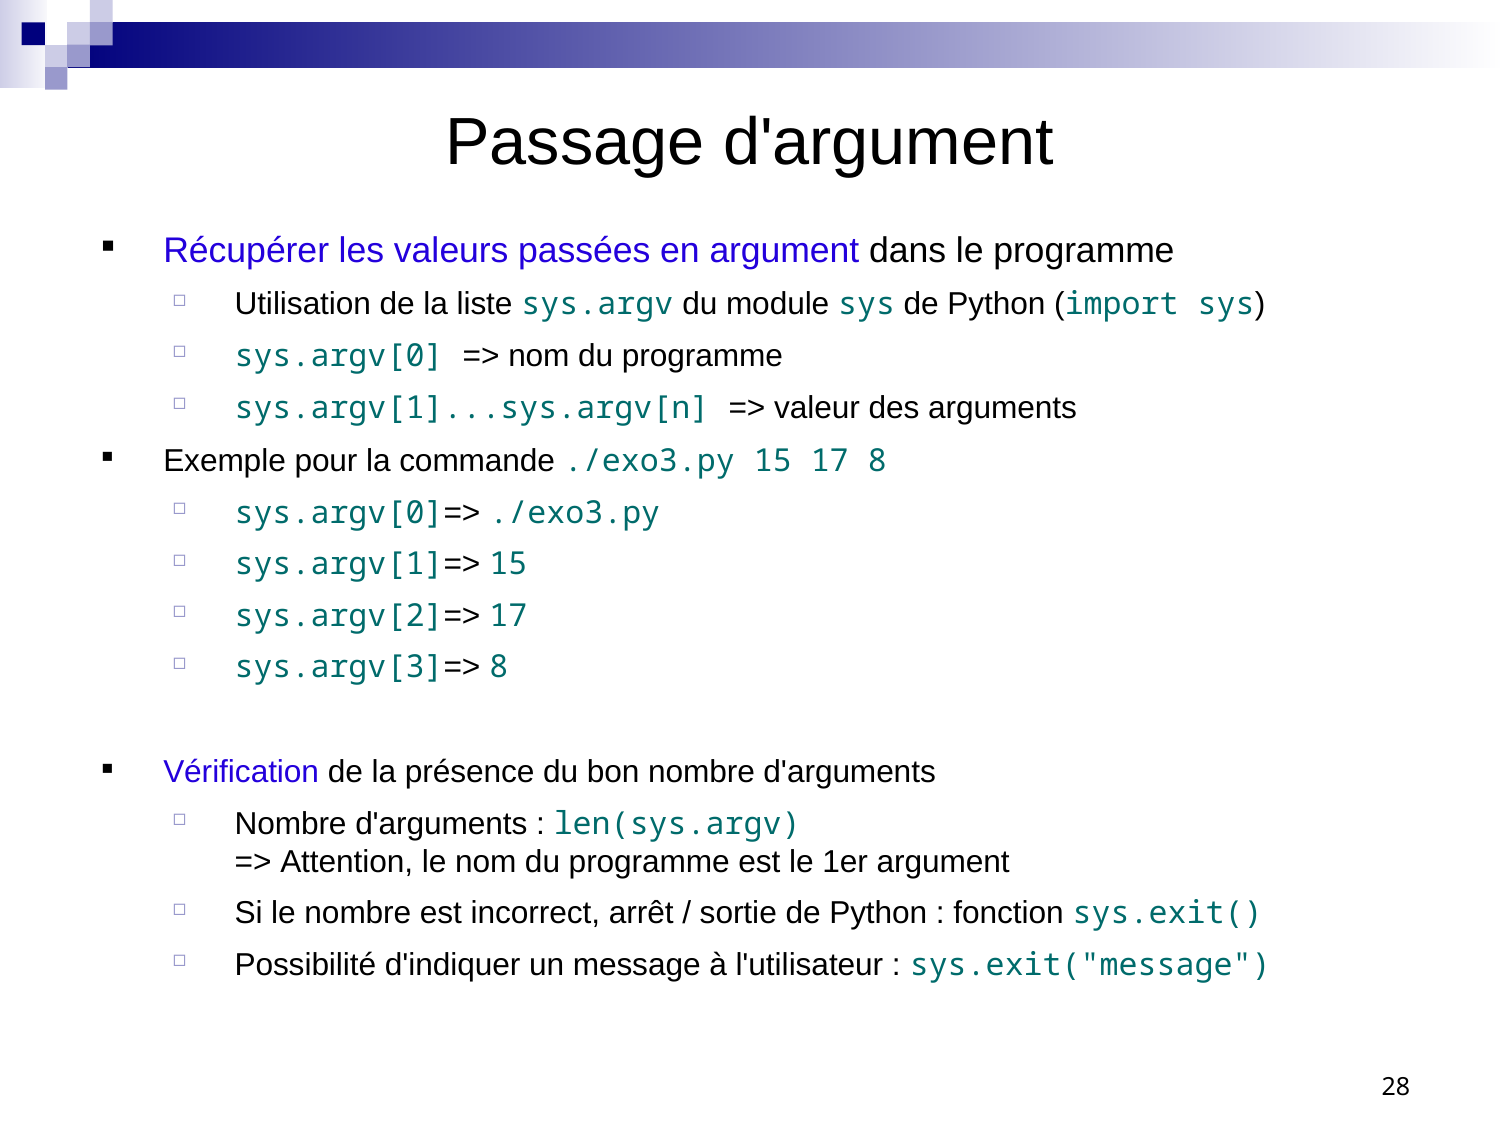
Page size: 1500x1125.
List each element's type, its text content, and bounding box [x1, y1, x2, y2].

title Passage d'argument [75, 69, 1426, 207]
list Récupérer les valeurs passées en argument dans le programme Utilisation de la liste sys.argv du module sys de Python (import sys) sys.argv[0] => nom du programme sys.argv[1]...sys.argv[n] => valeur des arguments Exemple pour la commande ./exo3.py 15 17 8 sys.argv[0]=> ./exo3.py sys.argv[1]=> 15 sys.argv[2]=> 17 sys.argv[3]=> 8 Vérification de la présence du bon nombre d'arguments Nombre d'arguments : len(sys.argv) => Attention, le nom du programme est le 1er argument Si le nombre est incorrect, arrêt / sortie de Python : fonction sys.exit() Possibilité d'indiquer un message à l'utilisateur : sys.exit("message") [86, 219, 1475, 993]
